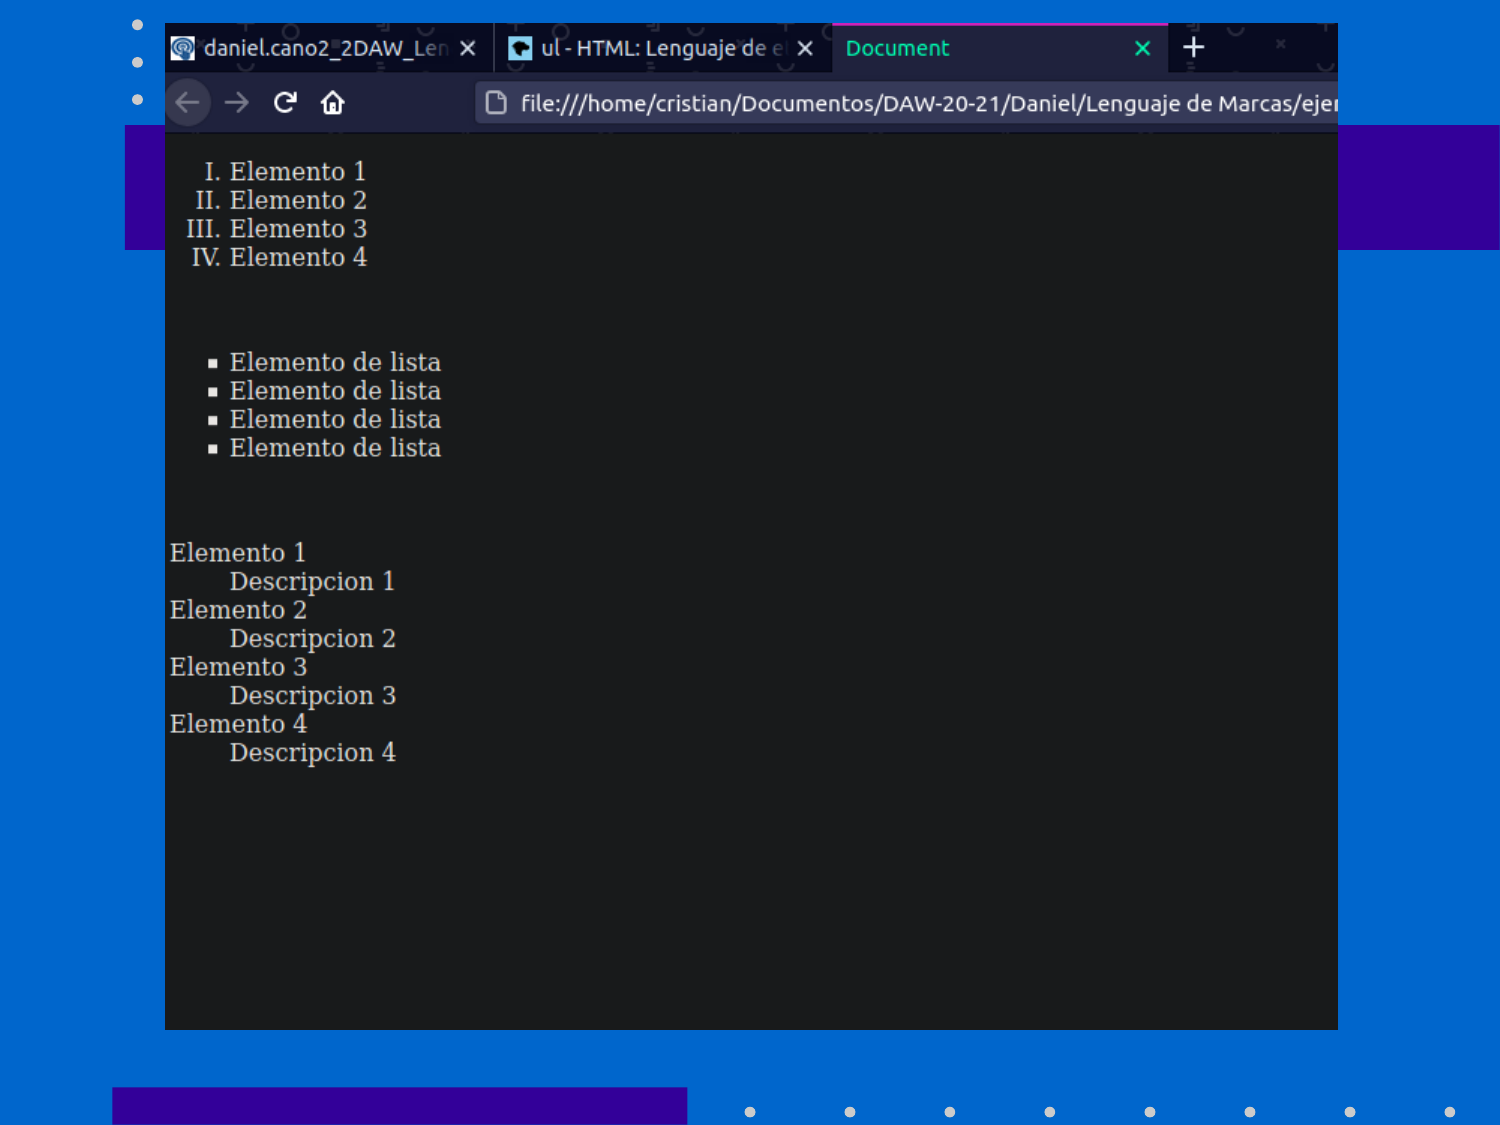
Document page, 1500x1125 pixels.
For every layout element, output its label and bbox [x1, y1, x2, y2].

picture [165, 23, 1338, 1030]
